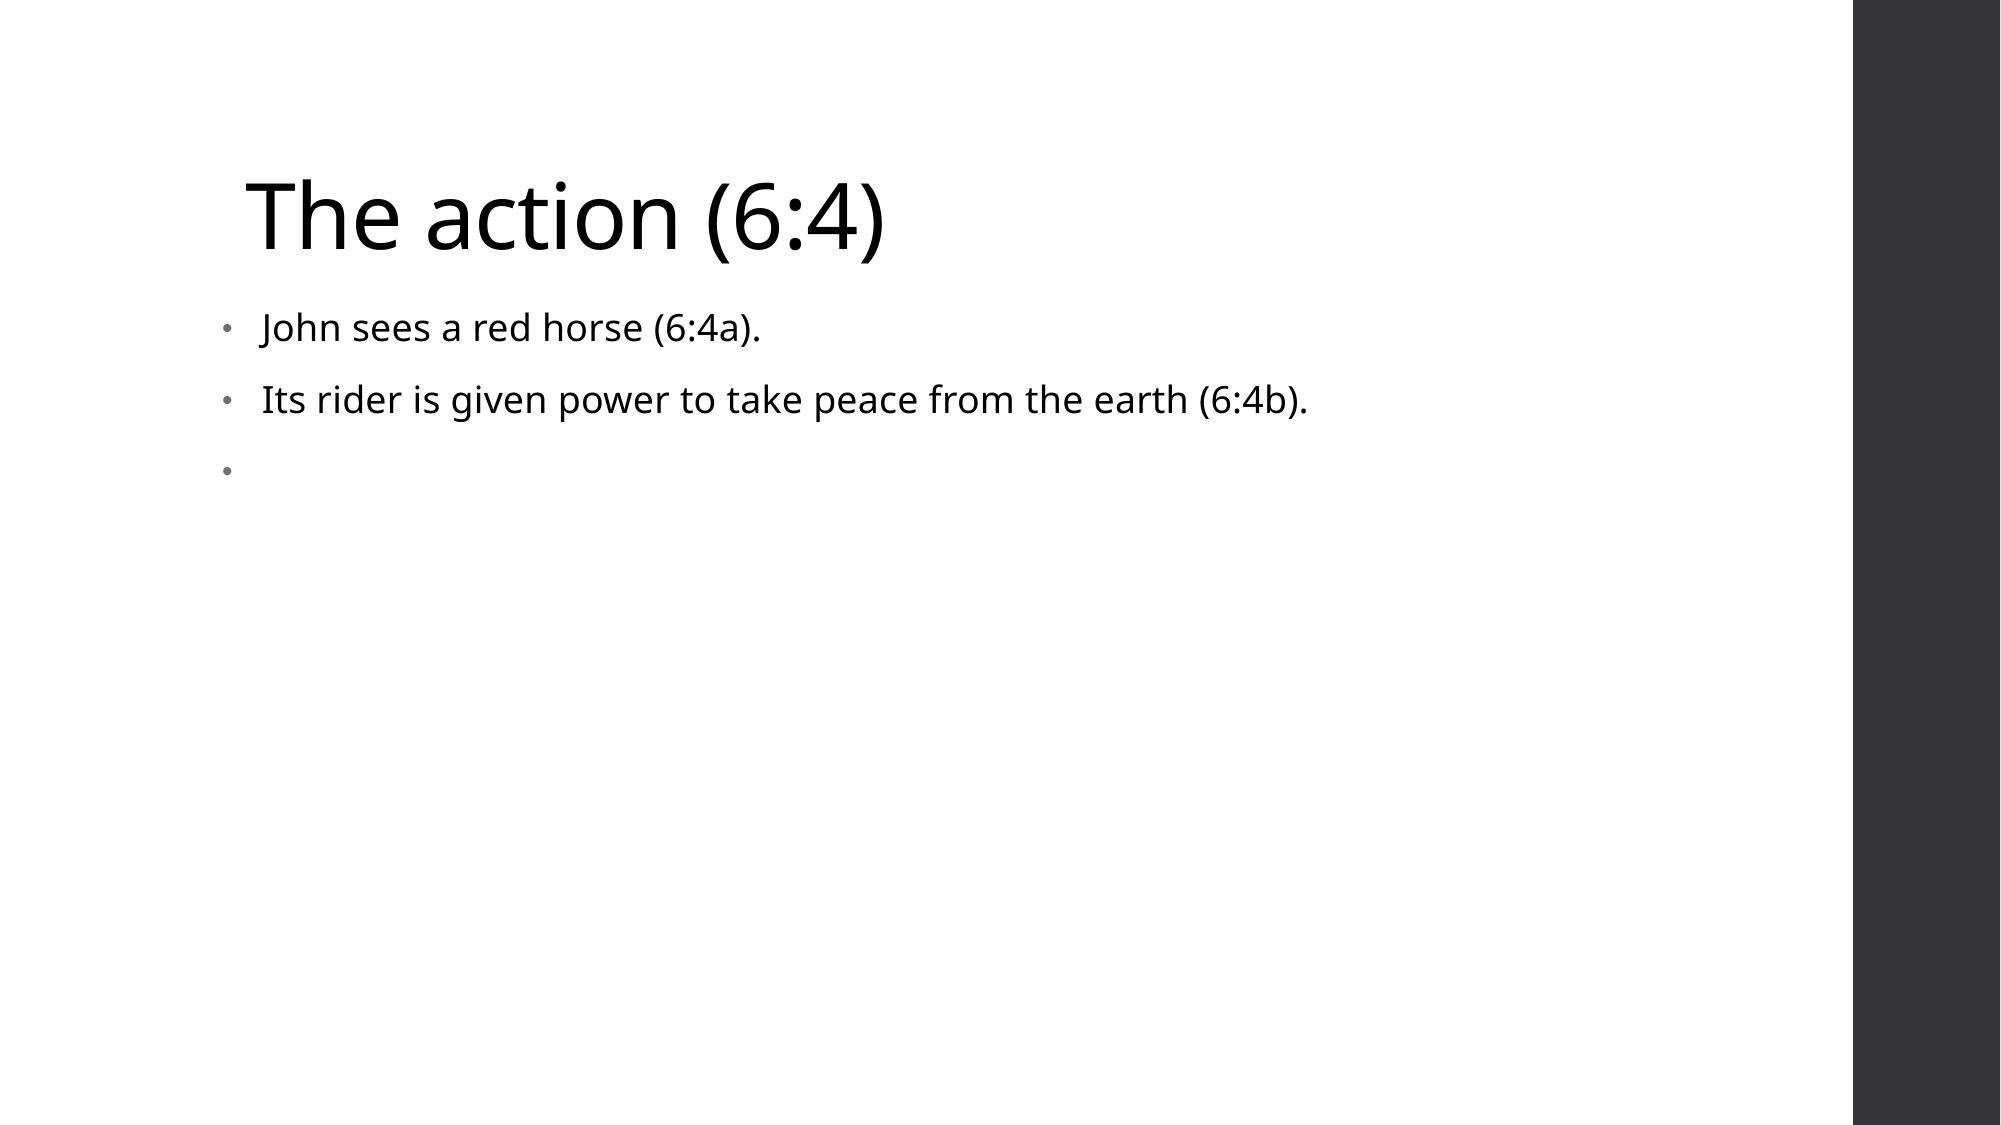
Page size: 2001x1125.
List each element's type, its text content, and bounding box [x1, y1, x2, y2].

list John sees a red horse (6:4a). Its rider is given power to take peace from the earth (6:4b). [206, 299, 1617, 1014]
title The action (6:4) [206, 60, 1797, 278]
